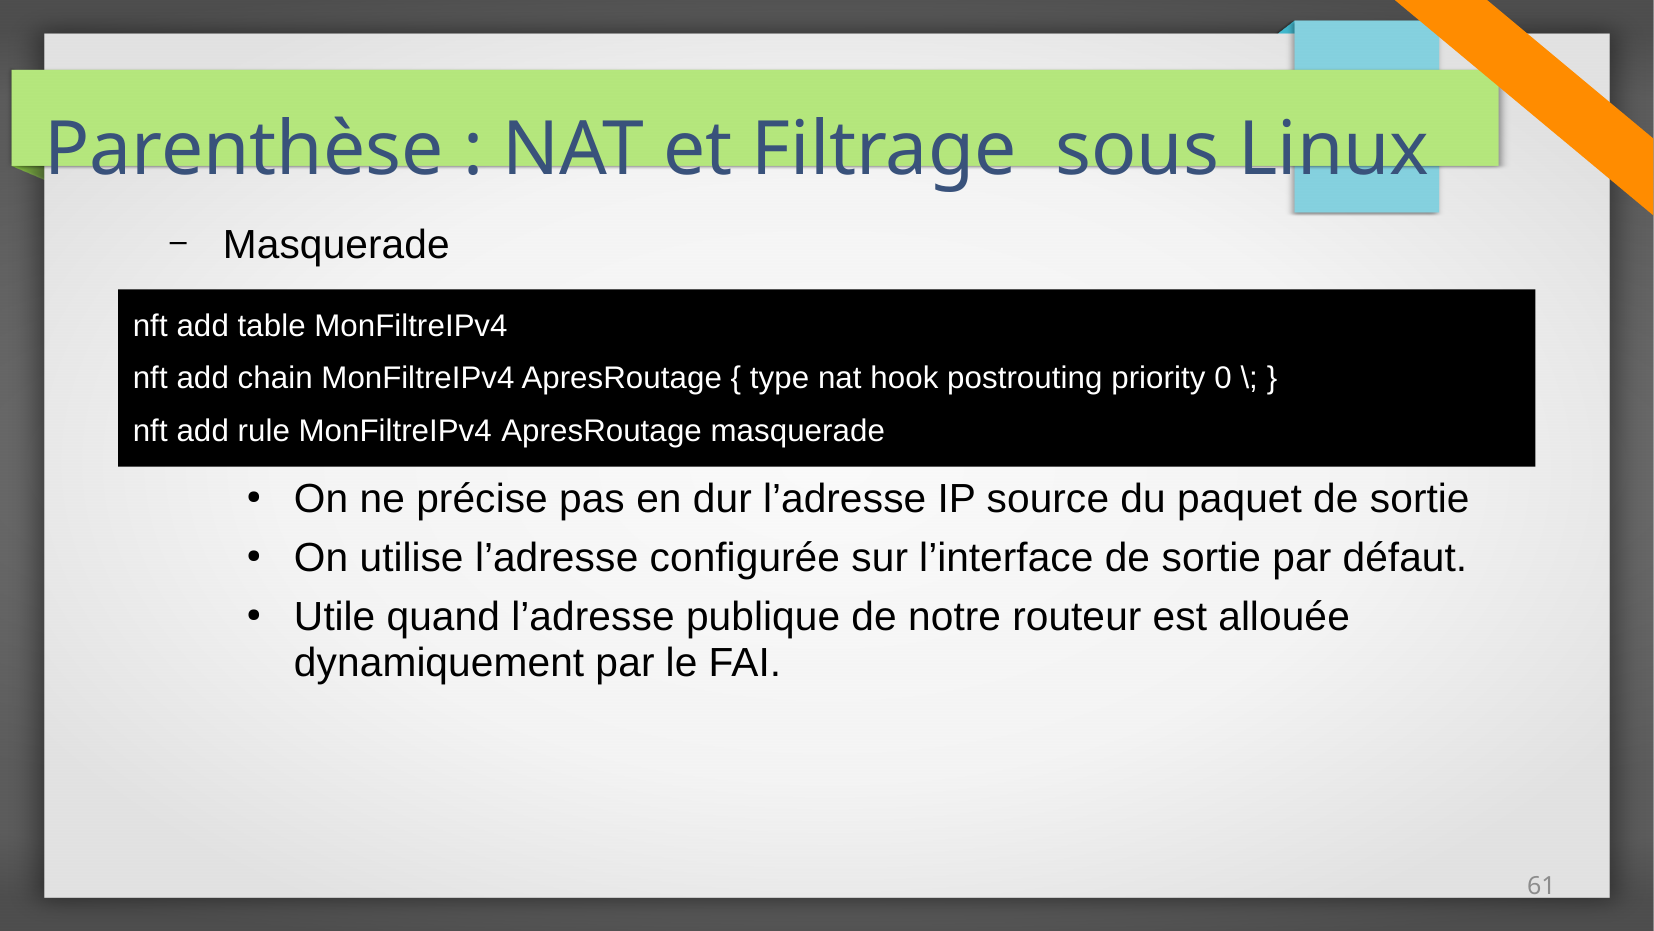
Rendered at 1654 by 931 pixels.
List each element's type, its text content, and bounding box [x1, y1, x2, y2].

text_box nft add table MonFiltreIPv4 nft add chain MonFiltreIPv4 ApresRoutage { type nat hook postrouting priority 0 \; } nft add rule MonFiltreIPv4 ApresRoutage masquerade [118, 289, 1536, 467]
text_box <numéro> [1184, 862, 1571, 912]
list Masquerade On ne précise pas en dur l’adresse IP source du paquet de sortie On utilise l’adresse configurée sur l’interface de sortie par défaut. Utile quand l’adresse publique de notre routeur est allouée dynamiquement par le FAI. [81, 221, 1570, 857]
picture [1489, 0, 1654, 138]
text_box Parenthèse : NAT et Filtrage sous Linux [29, 87, 1447, 178]
picture [0, 0, 1654, 931]
